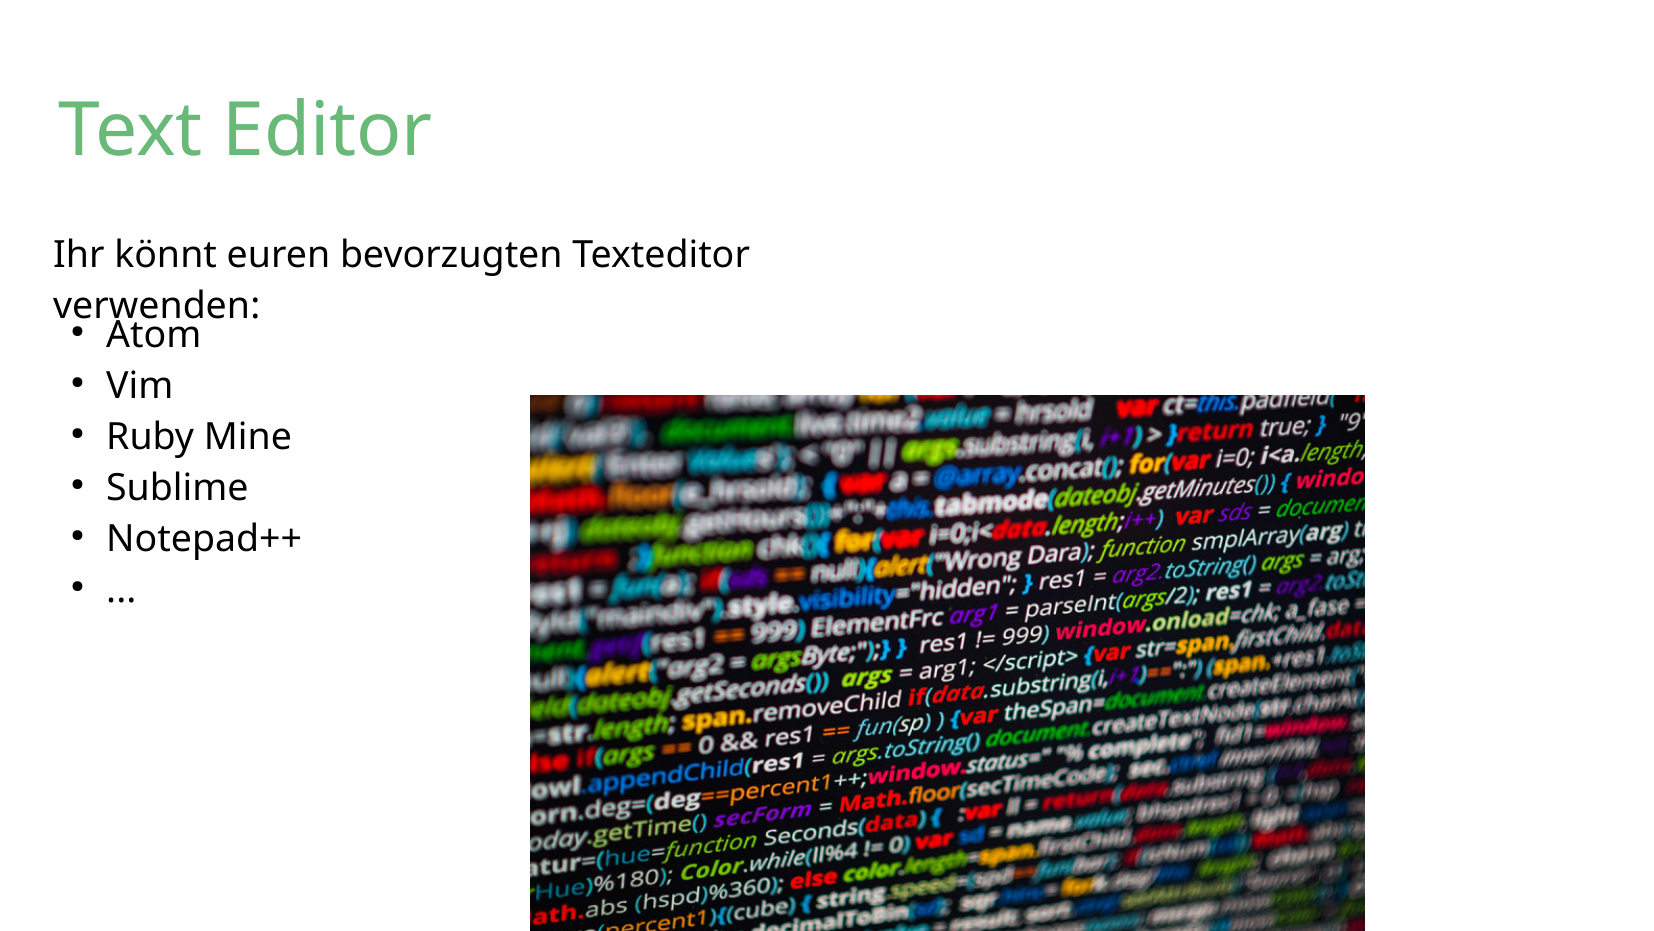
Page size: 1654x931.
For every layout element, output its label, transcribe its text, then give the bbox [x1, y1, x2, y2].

text_box Ihr könnt euren bevorzugten Texteditor verwenden: [47, 227, 910, 278]
title Text Editor [58, 59, 1595, 178]
picture [530, 395, 1365, 931]
text_box Atom Vim Ruby Mine Sublime Notepad++ ... [64, 307, 361, 605]
